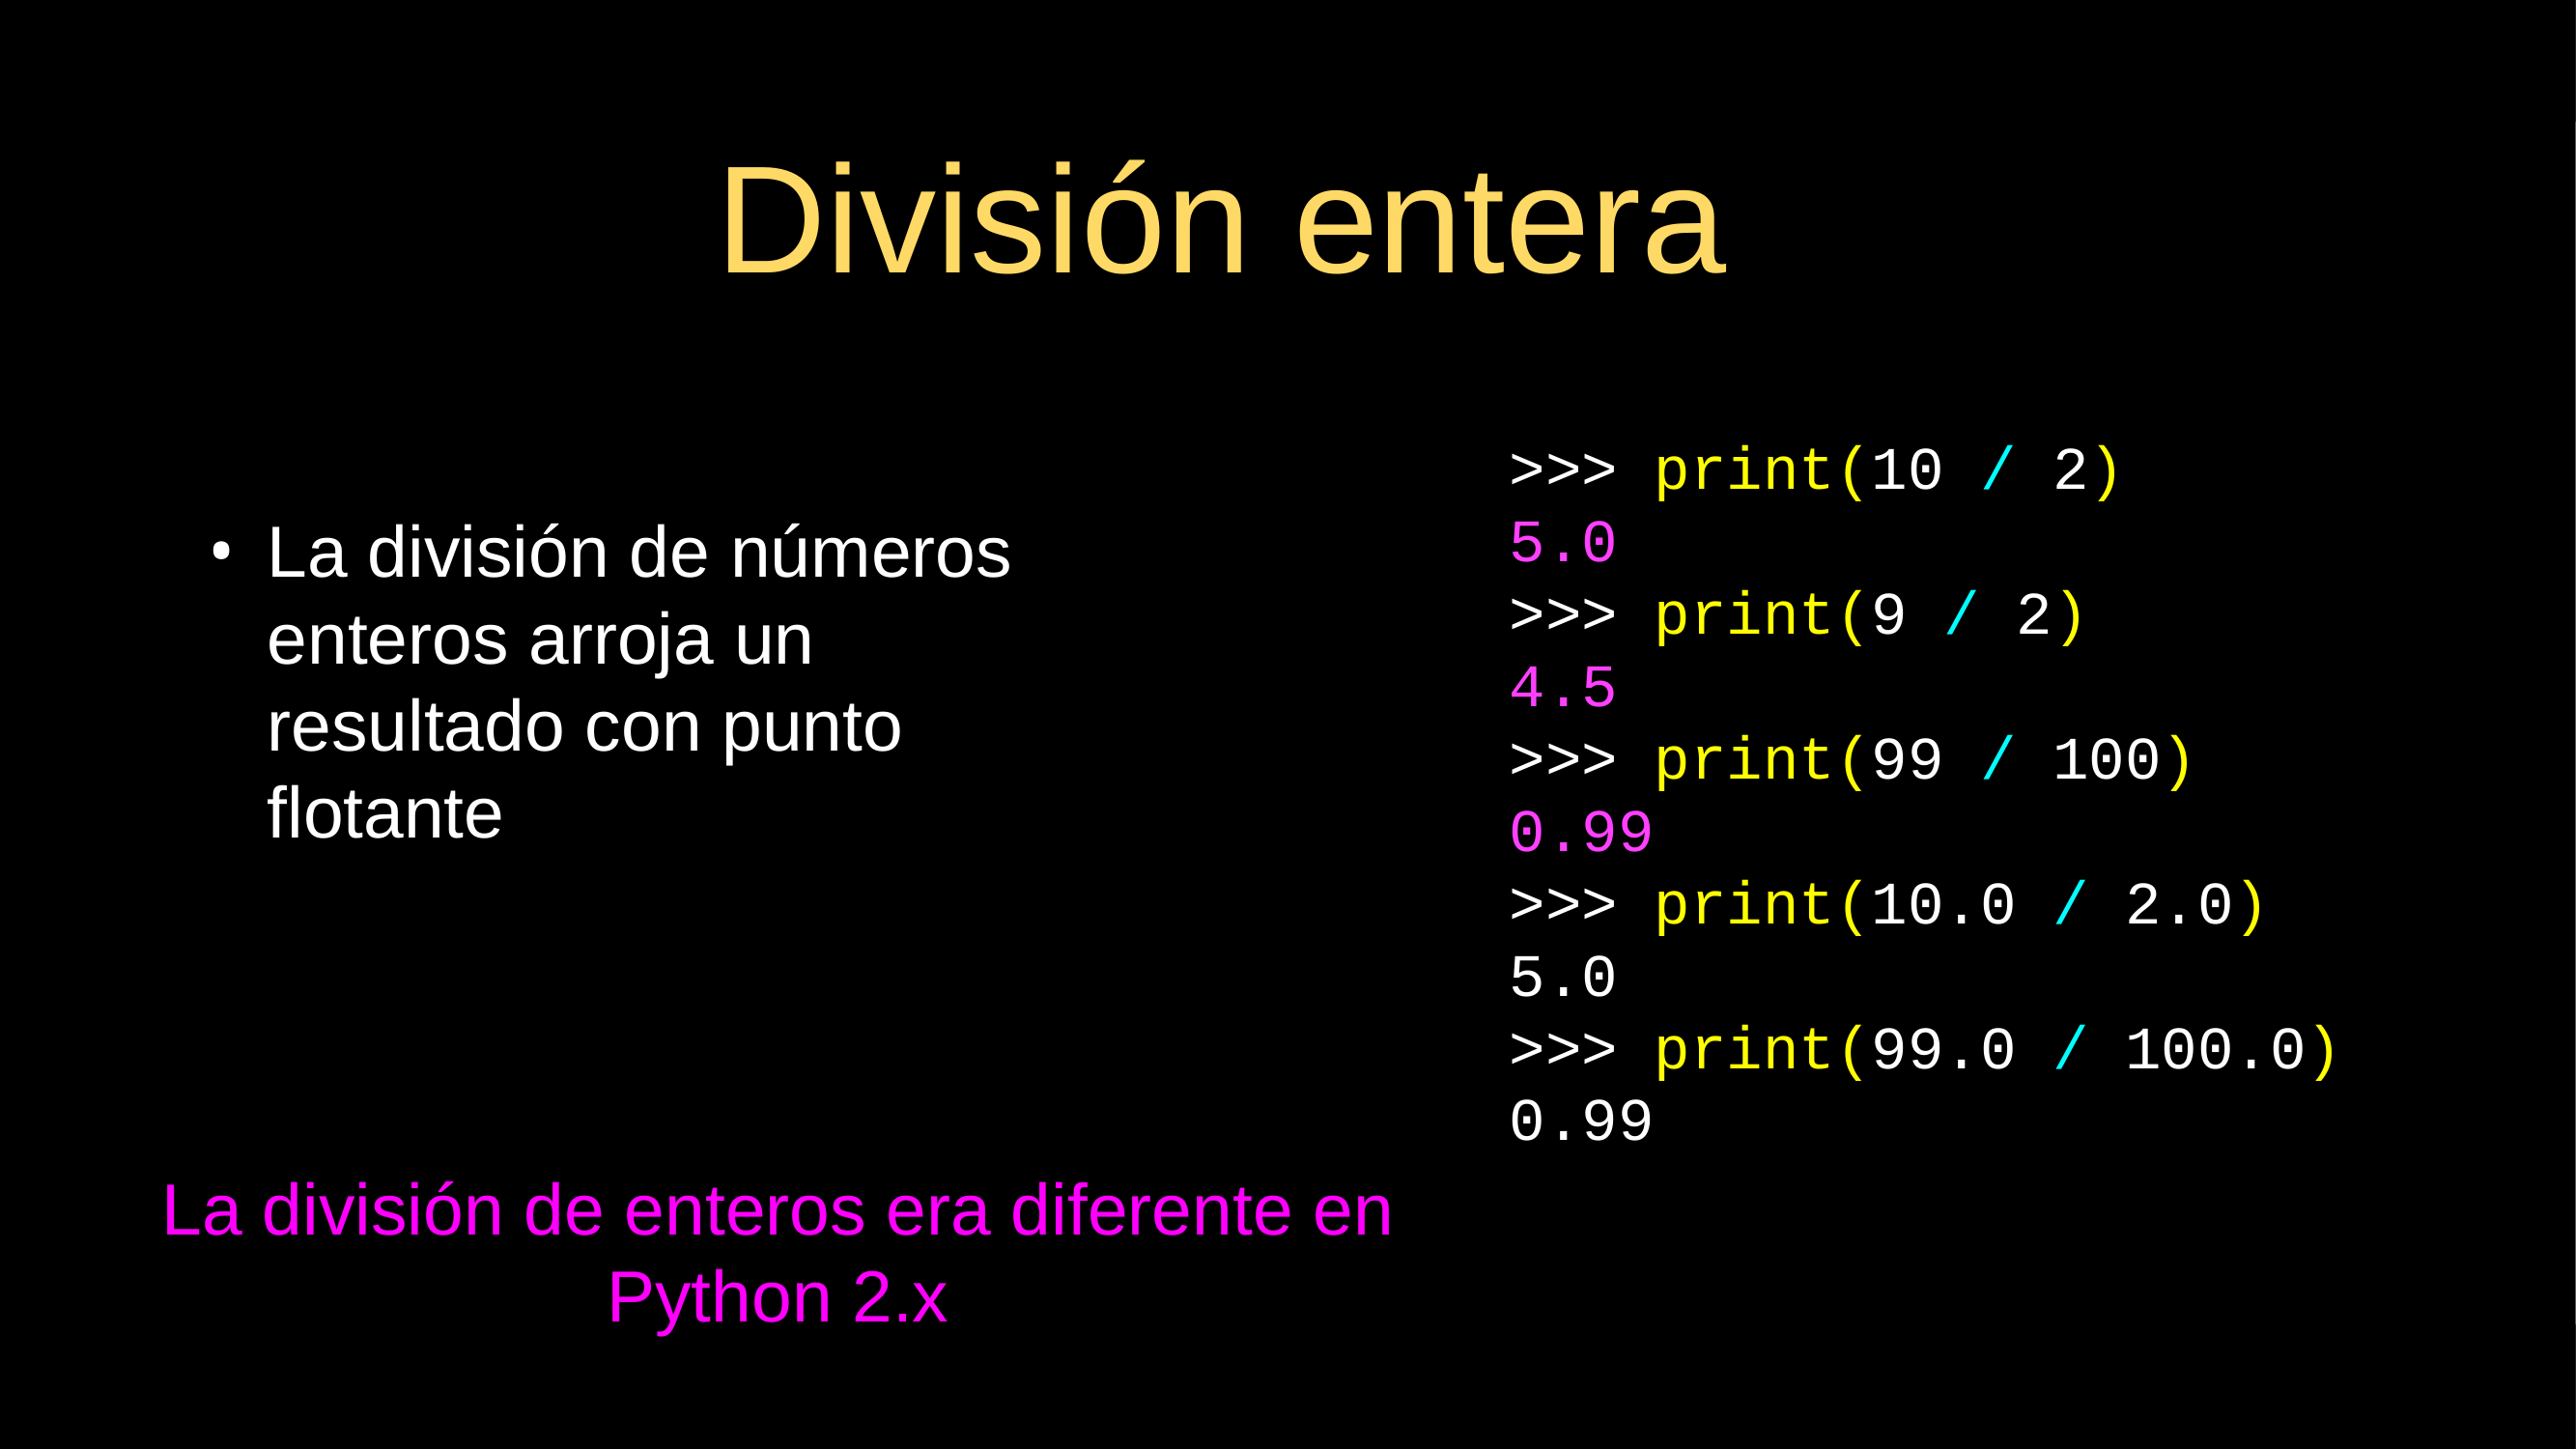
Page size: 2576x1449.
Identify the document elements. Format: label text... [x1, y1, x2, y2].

text_box La división de enteros era diferente en Python 2.x [46, 1200, 1510, 1299]
title División entera [128, 124, 2314, 300]
text_box >>> print(10 / 2) 5.0 >>> print(9 / 2) 4.5 >>> print(99 / 100) 0.99 >>> print(10.0 / 2.0) 5.0 >>> print(99.0 / 100.0) 0.99 [1509, 419, 2527, 1163]
list La división de números enteros arroja un resultado con punto flotante [142, 369, 1104, 989]
